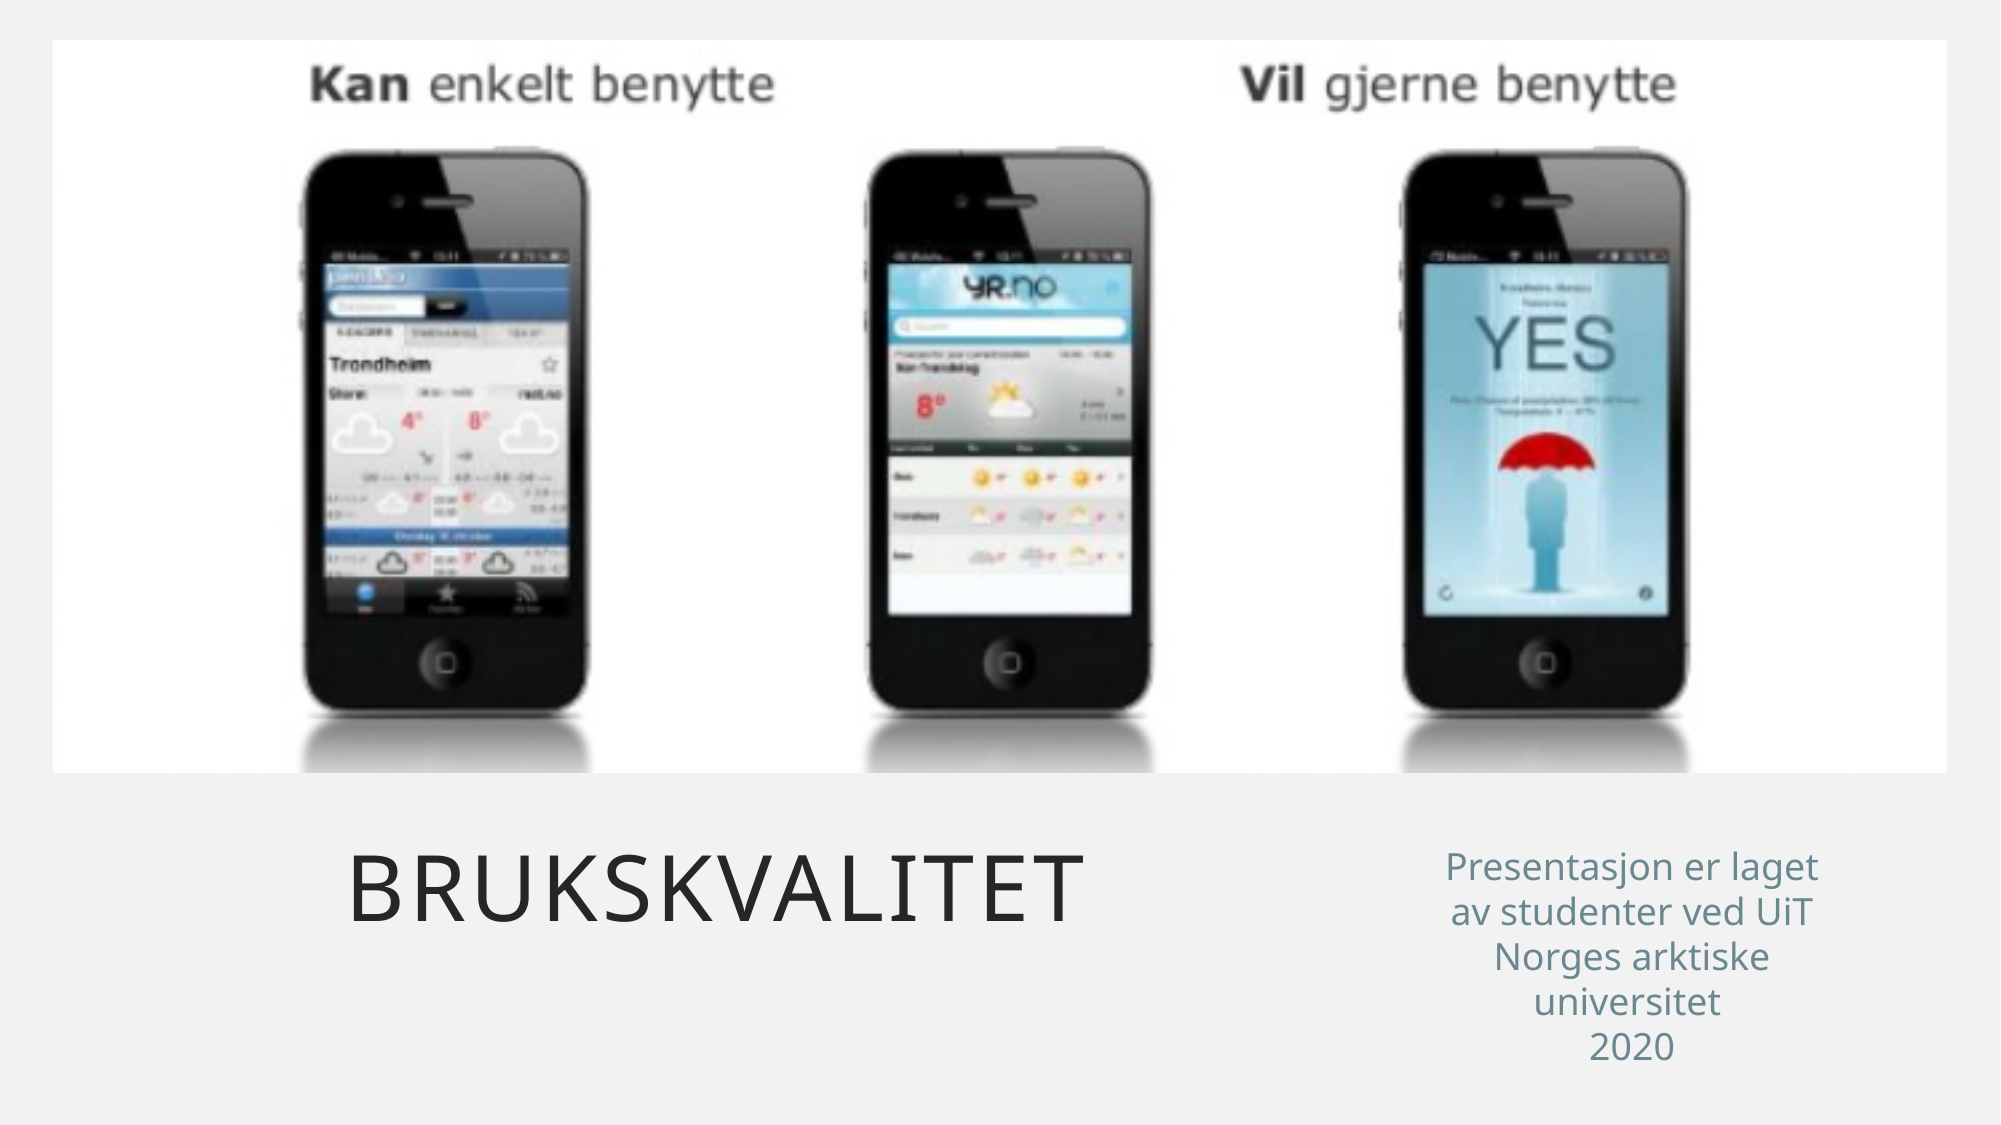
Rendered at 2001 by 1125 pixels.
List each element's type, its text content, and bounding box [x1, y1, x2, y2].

picture [52, 40, 1948, 773]
text_box Presentasjon er laget av studenter ved UiT Norges arktiske universitet 2020 [1413, 835, 1852, 1075]
text_box Brukskvalitet [52, 835, 1379, 1043]
